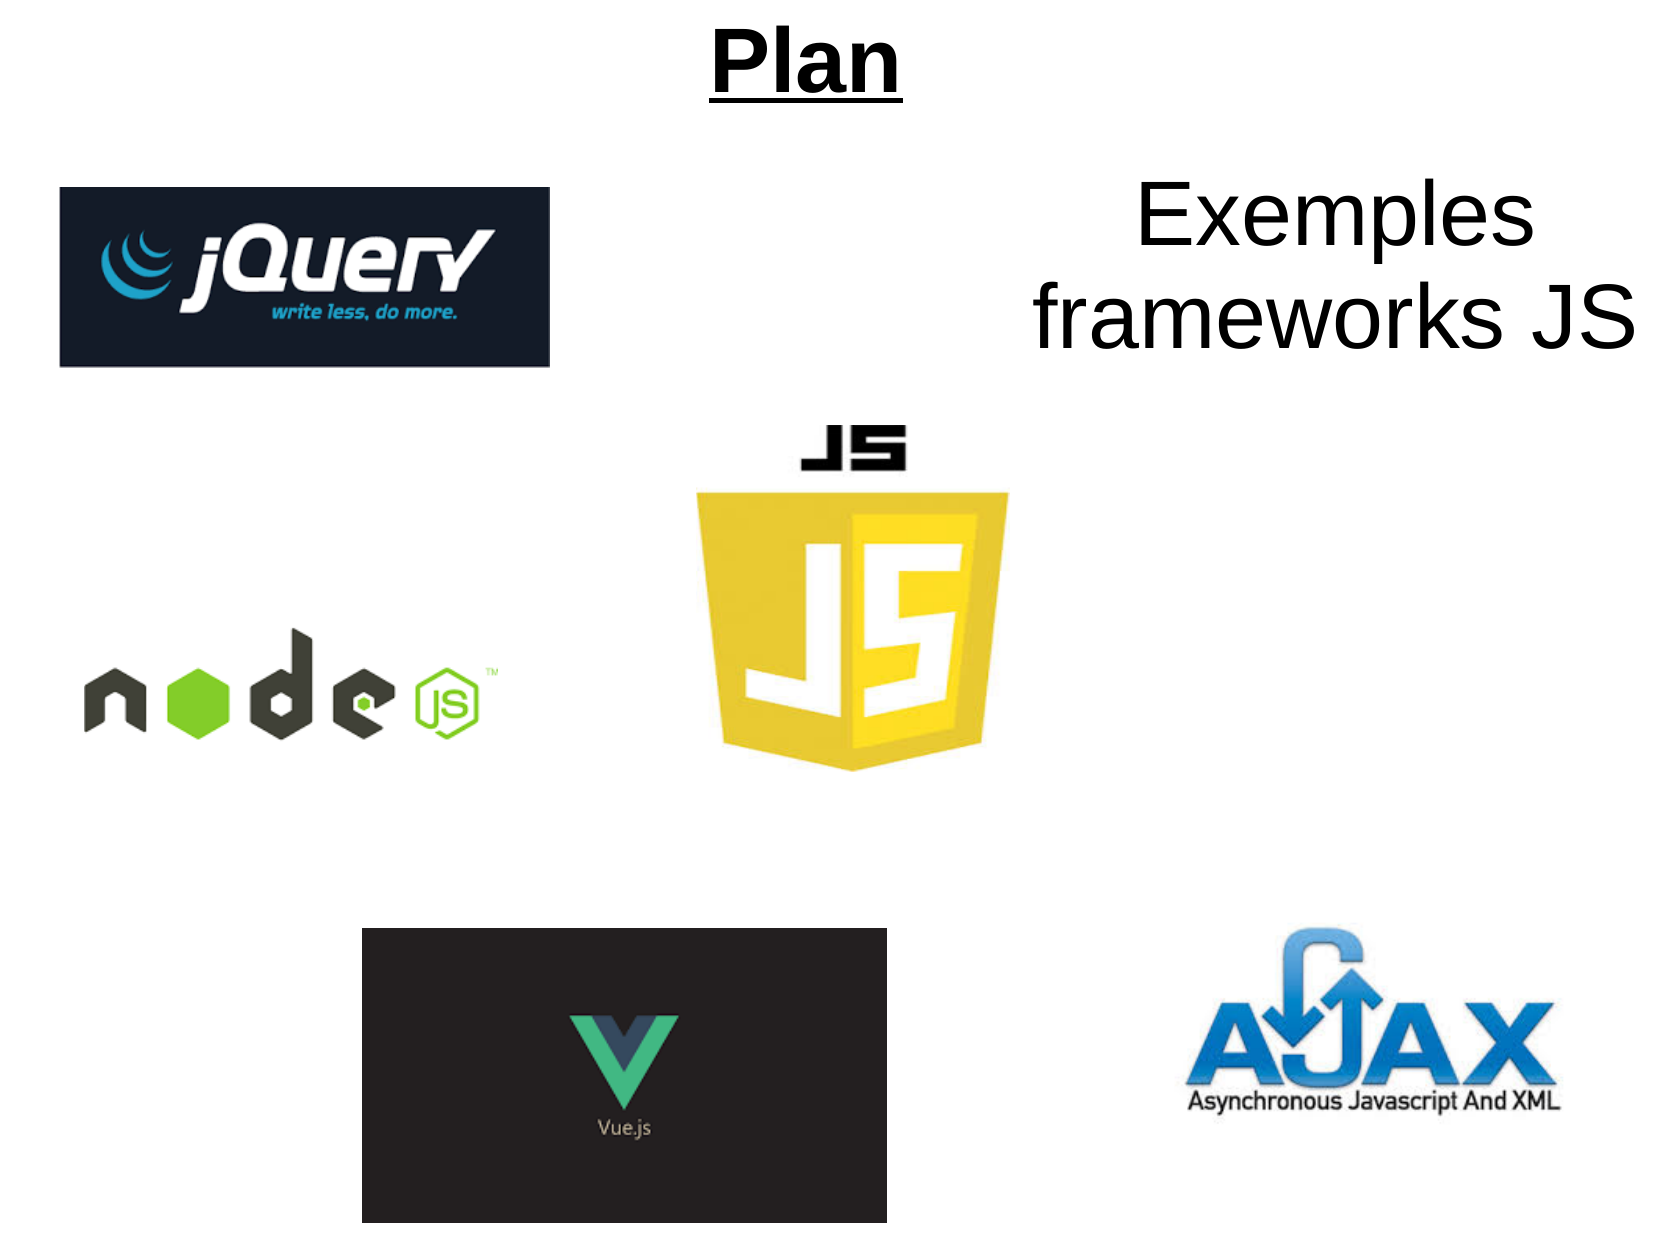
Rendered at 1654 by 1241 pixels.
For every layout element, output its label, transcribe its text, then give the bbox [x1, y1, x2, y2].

text_box Plan [675, 0, 938, 197]
picture [59, 187, 550, 368]
text_box Exemples frameworks JS [1028, 62, 1643, 469]
picture [84, 543, 498, 825]
picture [1125, 898, 1623, 1146]
picture [696, 425, 1010, 773]
picture [362, 928, 887, 1223]
